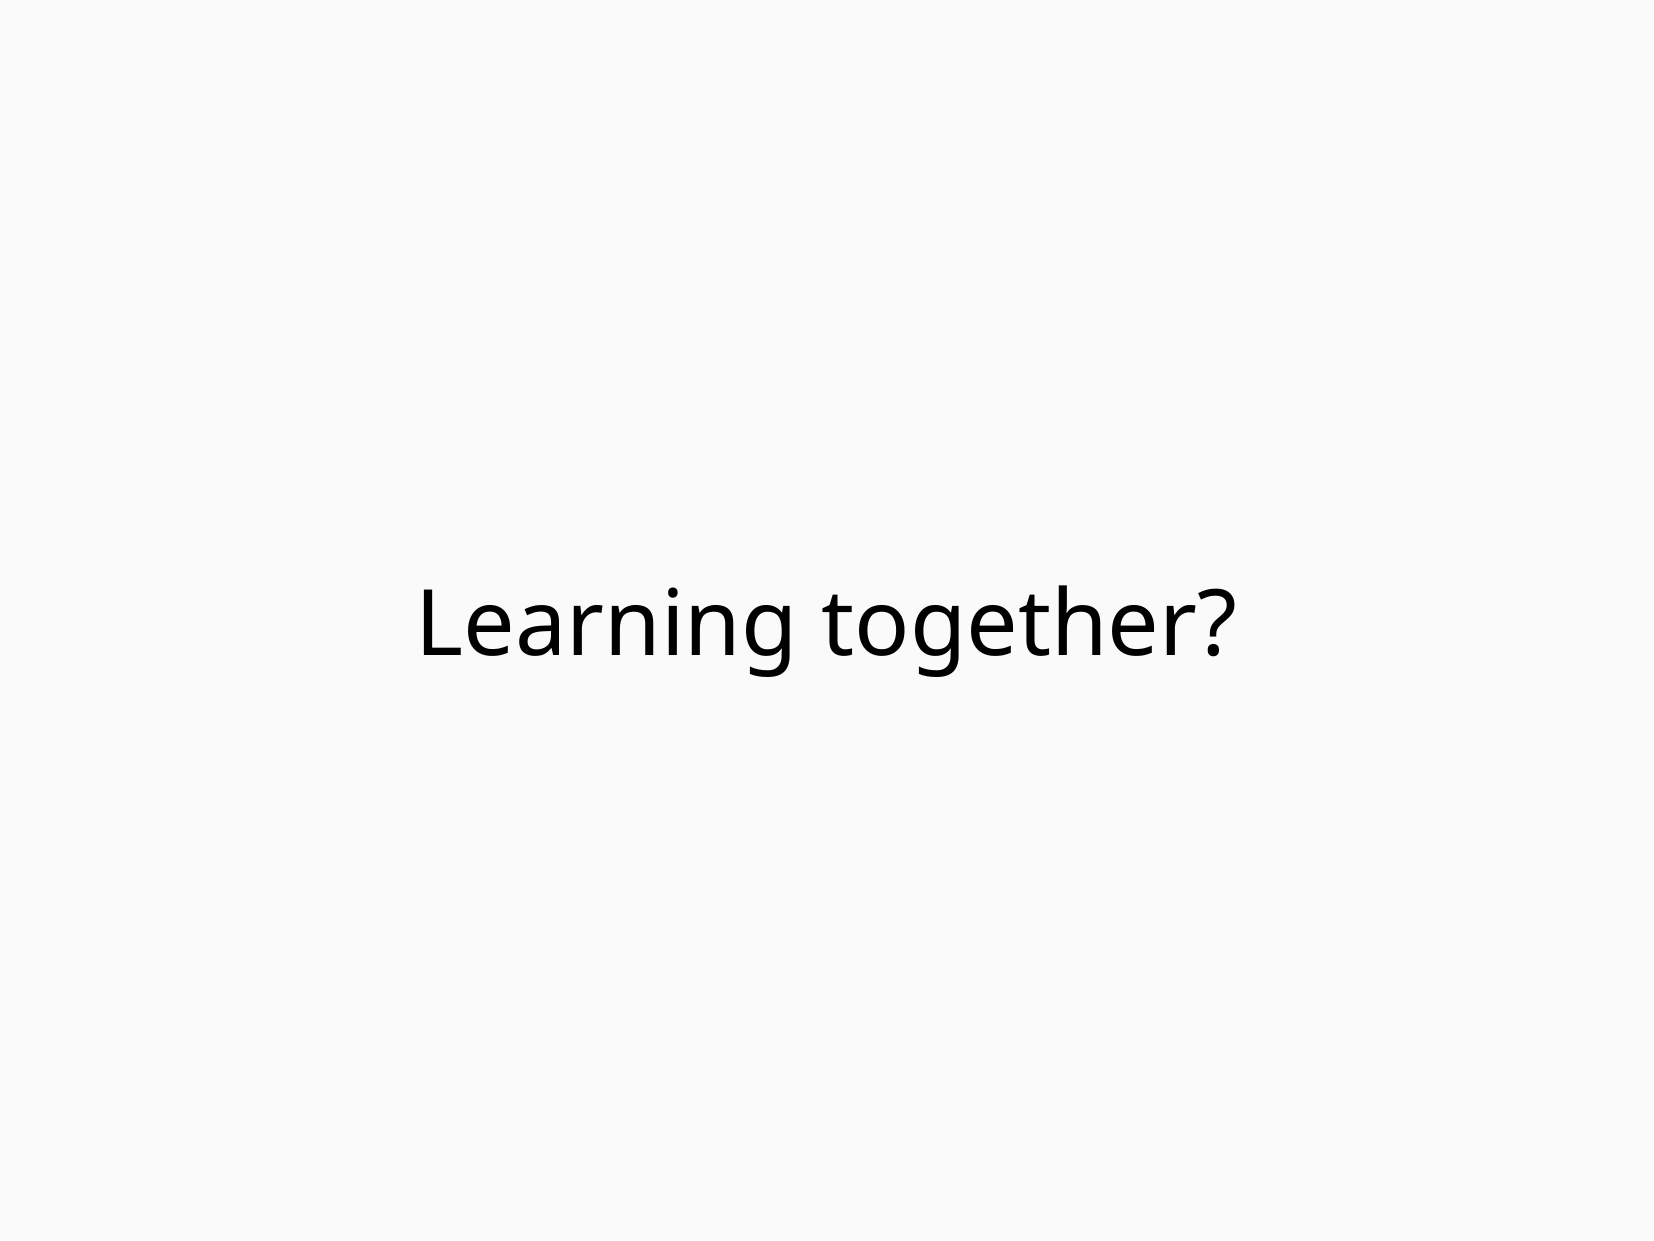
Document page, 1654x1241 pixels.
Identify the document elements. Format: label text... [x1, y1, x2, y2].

subtitle Learning together? [82, 140, 1571, 1101]
